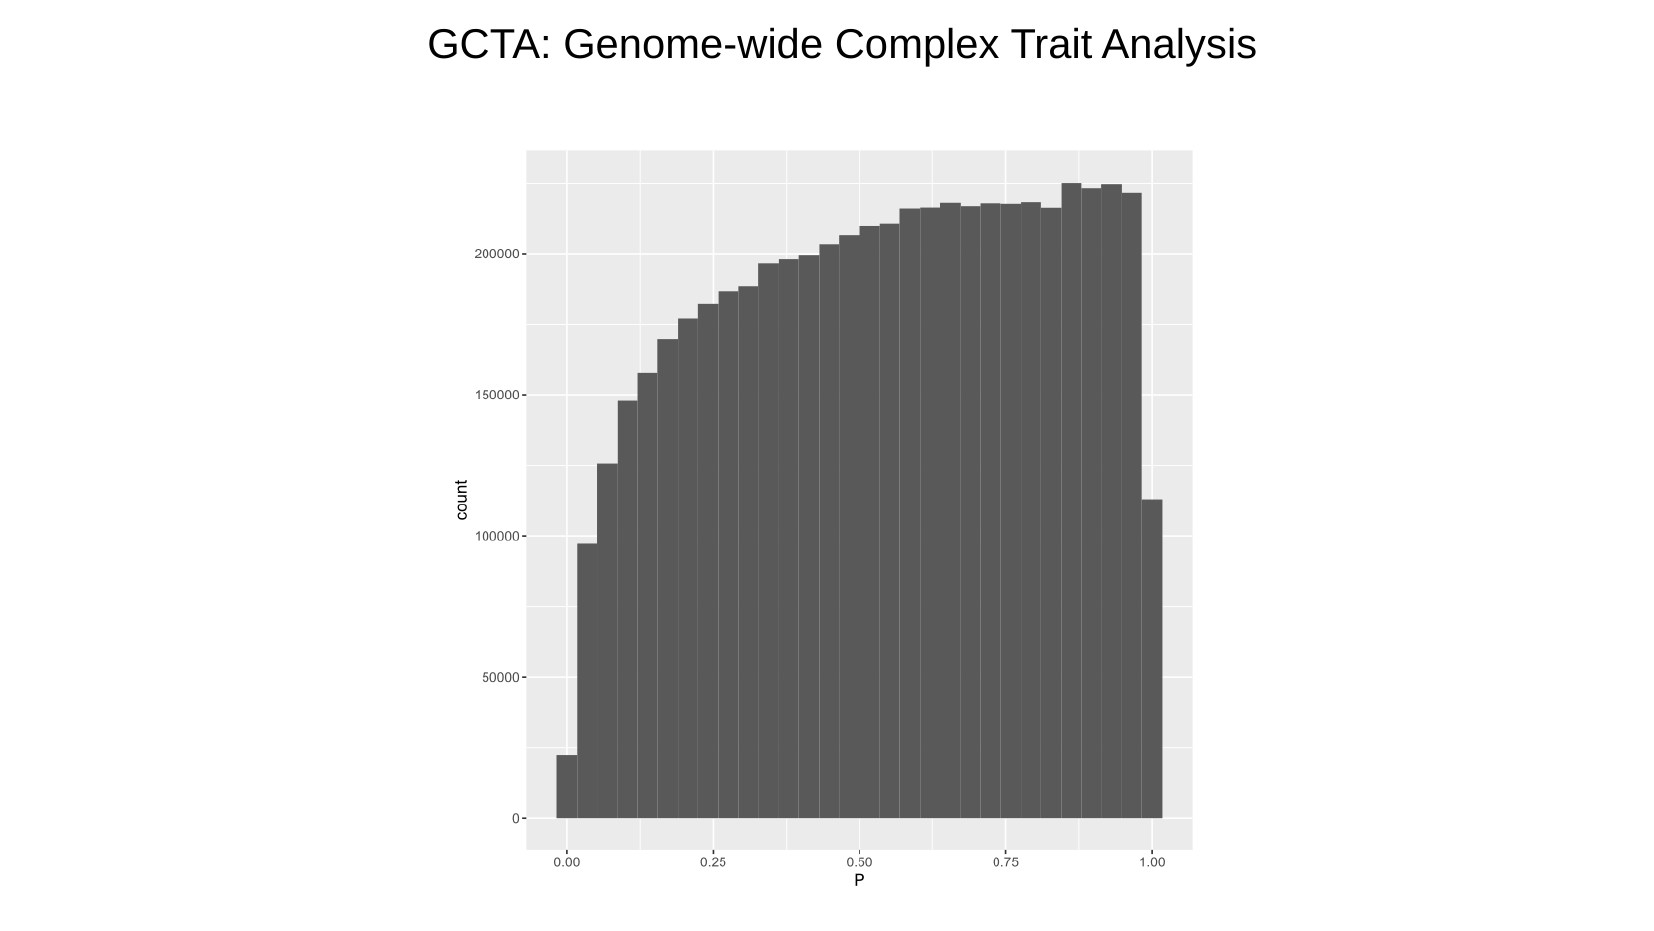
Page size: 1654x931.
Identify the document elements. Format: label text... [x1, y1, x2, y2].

text_box GCTA: Genome-wide Complex Trait Analysis [412, 13, 1426, 122]
picture [452, 149, 1201, 896]
